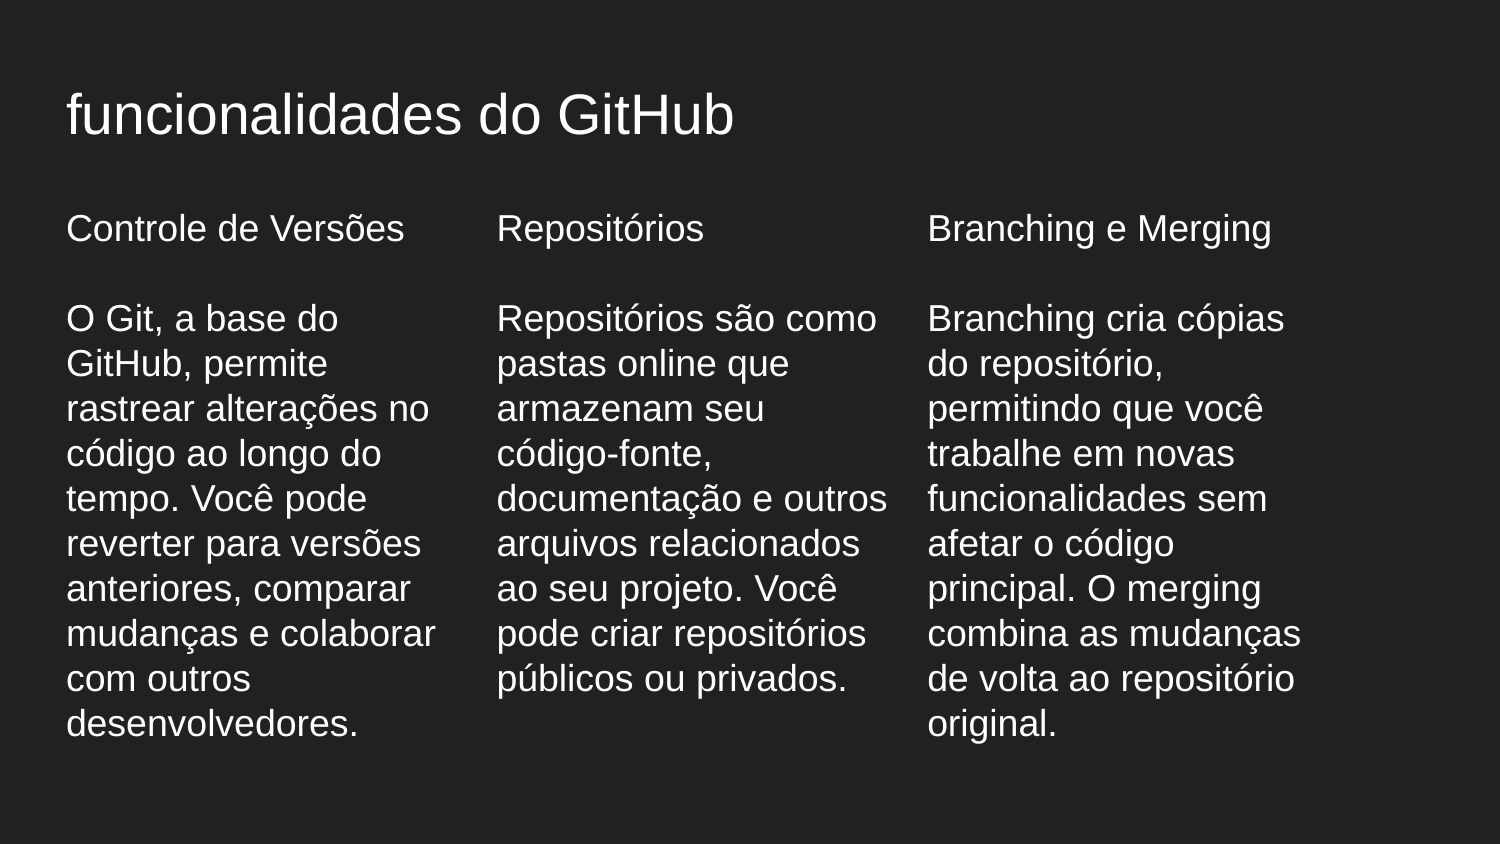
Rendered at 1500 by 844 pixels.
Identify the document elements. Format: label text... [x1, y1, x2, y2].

text_box Controle de Versões O Git, a base do GitHub, permite rastrear alterações no código ao longo do tempo. Você pode reverter para versões anteriores, comparar mudanças e colaborar com outros desenvolvedores. [51, 189, 481, 739]
text_box Branching e Merging Branching cria cópias do repositório, permitindo que você trabalhe em novas funcionalidades sem afetar o código principal. O merging combina as mudanças de volta ao repositório original. [912, 189, 1343, 739]
title funcionalidades do GitHub [51, 68, 1449, 163]
text_box Repositórios Repositórios são como pastas online que armazenam seu código-fonte, documentação e outros arquivos relacionados ao seu projeto. Você pode criar repositórios públicos ou privados. [481, 189, 912, 739]
